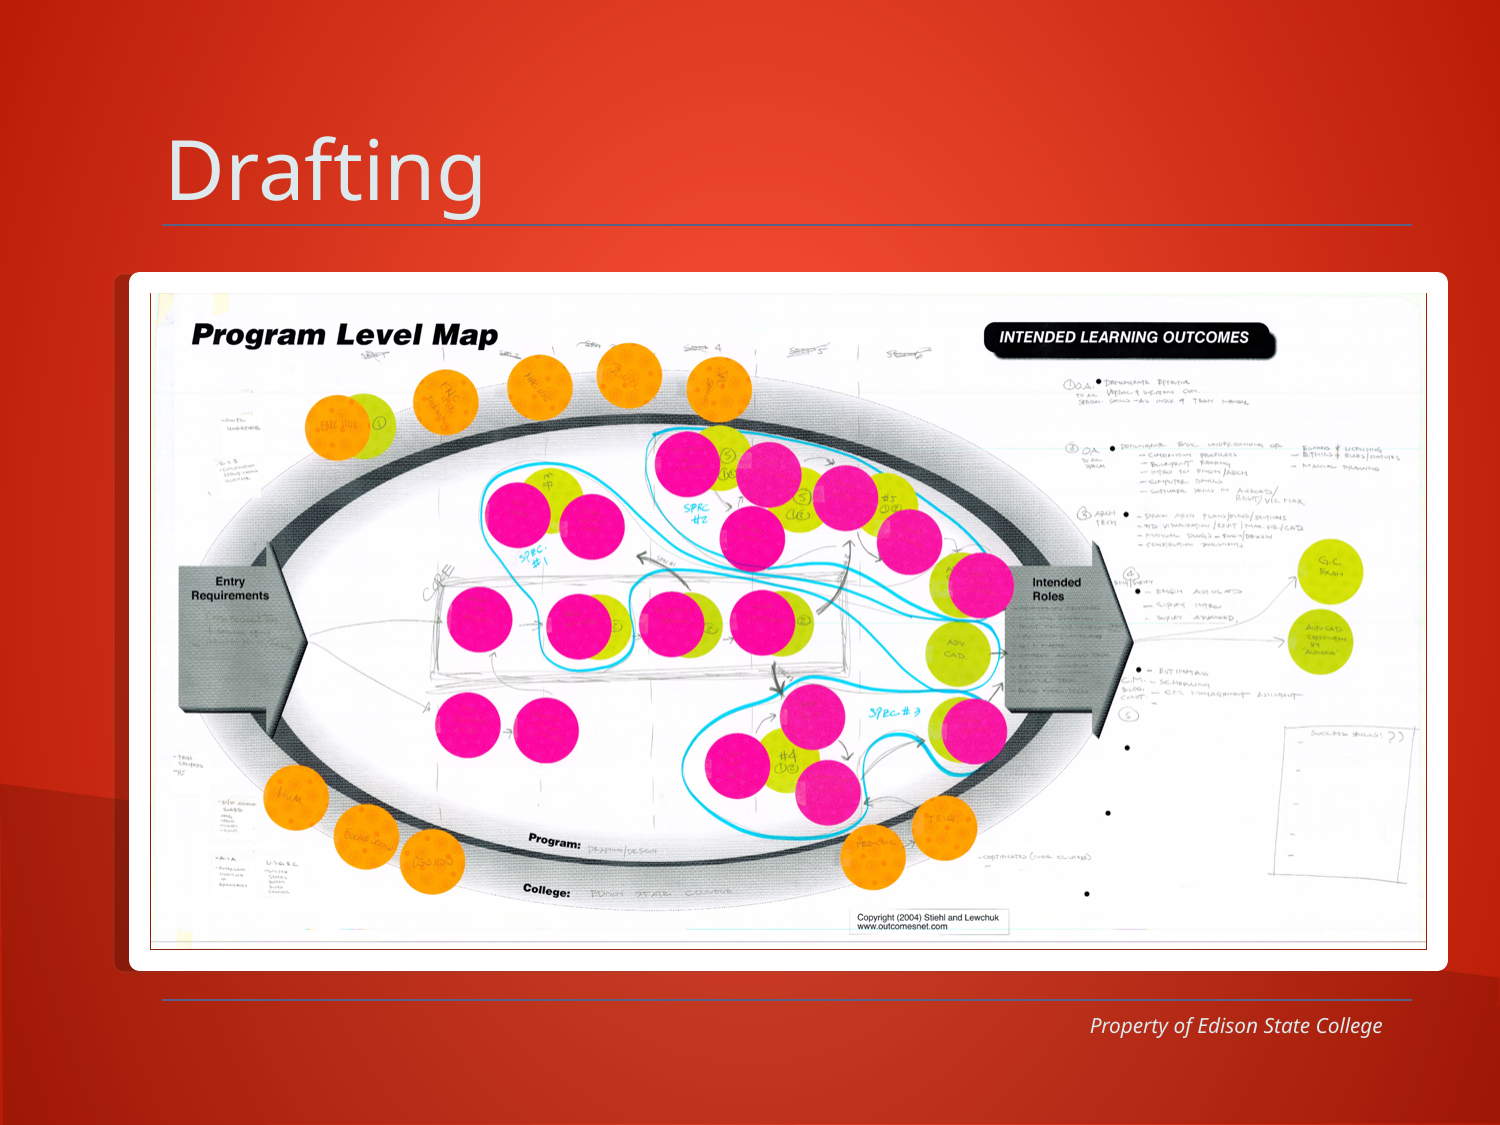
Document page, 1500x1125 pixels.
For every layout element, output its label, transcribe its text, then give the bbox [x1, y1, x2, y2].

footer Property of Edison State College [1074, 987, 1463, 1063]
picture [150, 293, 1427, 950]
title Drafting [150, 45, 1425, 233]
